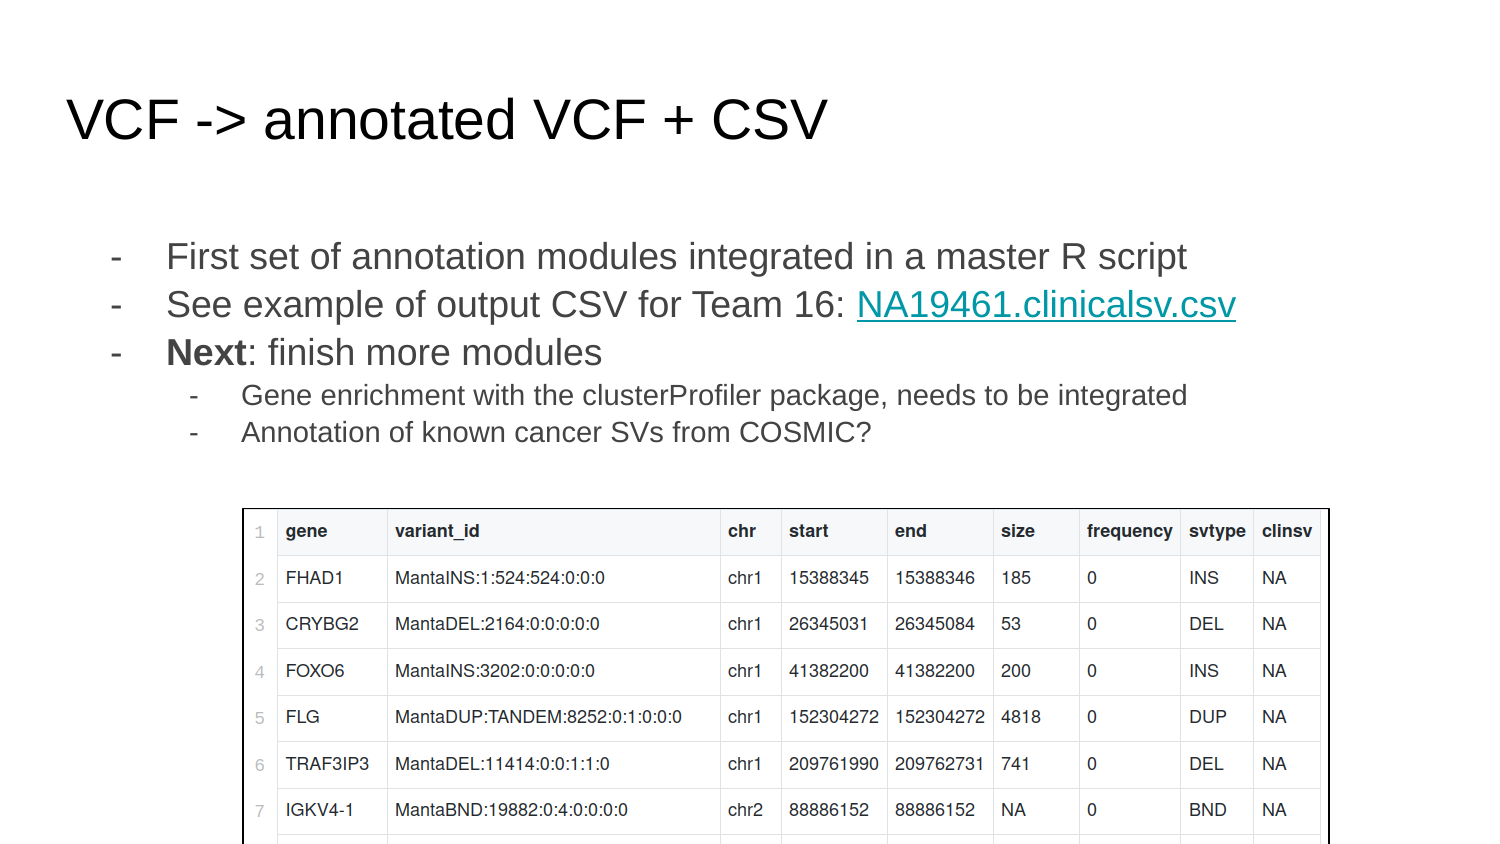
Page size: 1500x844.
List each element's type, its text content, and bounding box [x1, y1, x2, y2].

list First set of annotation modules integrated in a master R script See example of output CSV for Team 16: NA19461.clinicalsv.csv Next: finish more modules Gene enrichment with the clusterProfiler package, needs to be integrated Annotation of known cancer SVs from COSMIC? [76, 214, 1474, 775]
title VCF -> annotated VCF + CSV [51, 72, 1449, 167]
picture [243, 509, 1329, 844]
